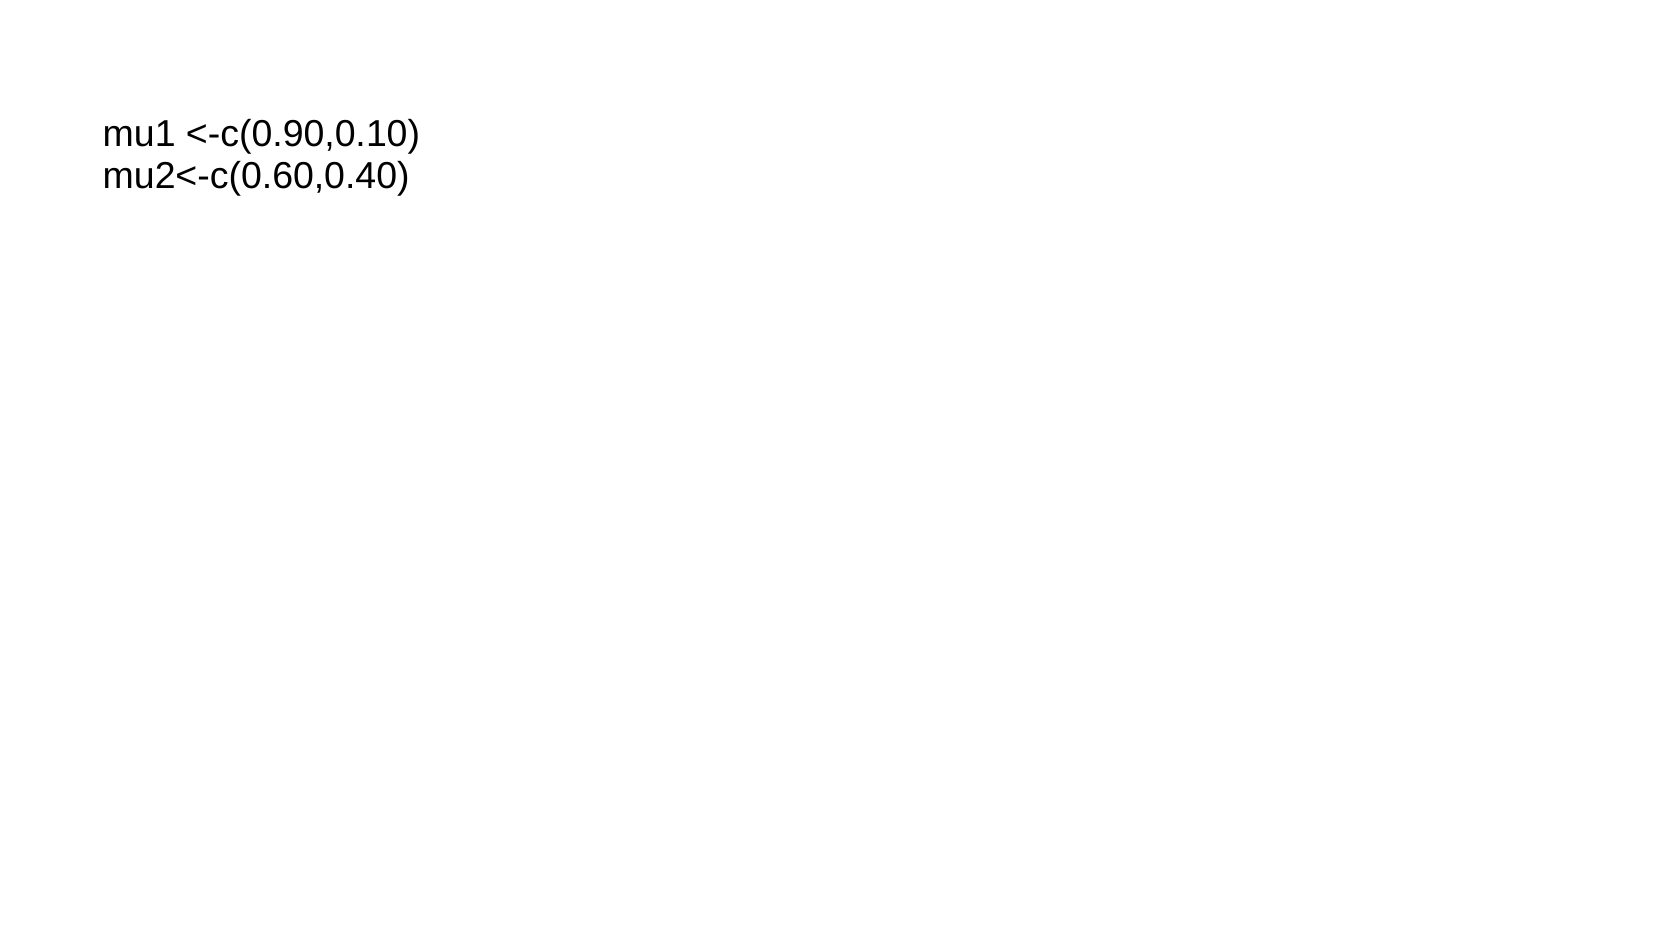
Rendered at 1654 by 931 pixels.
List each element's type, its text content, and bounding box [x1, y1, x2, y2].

text_box mu1 <-c(0.90,0.10) mu2<-c(0.60,0.40) [87, 105, 436, 204]
